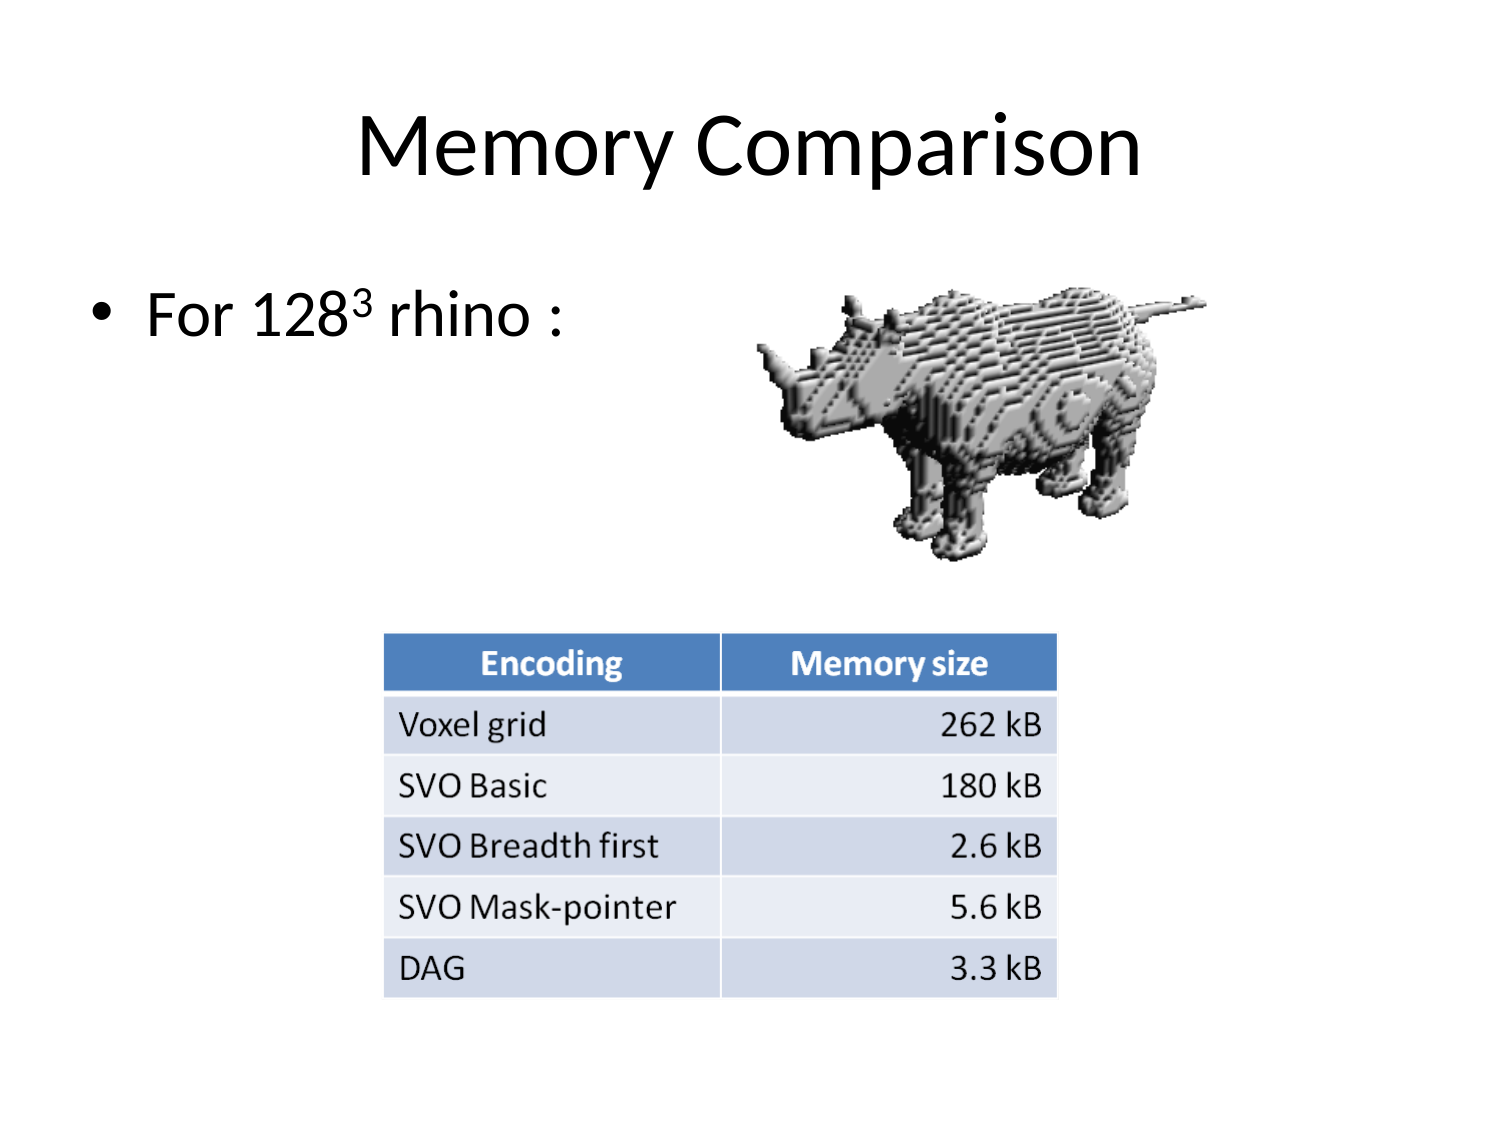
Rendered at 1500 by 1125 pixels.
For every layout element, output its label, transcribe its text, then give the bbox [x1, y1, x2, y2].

title Memory Comparison [75, 45, 1426, 233]
list For 1283 rhino : [75, 262, 1426, 1005]
picture [726, 255, 1235, 590]
picture [371, 621, 1070, 1011]
